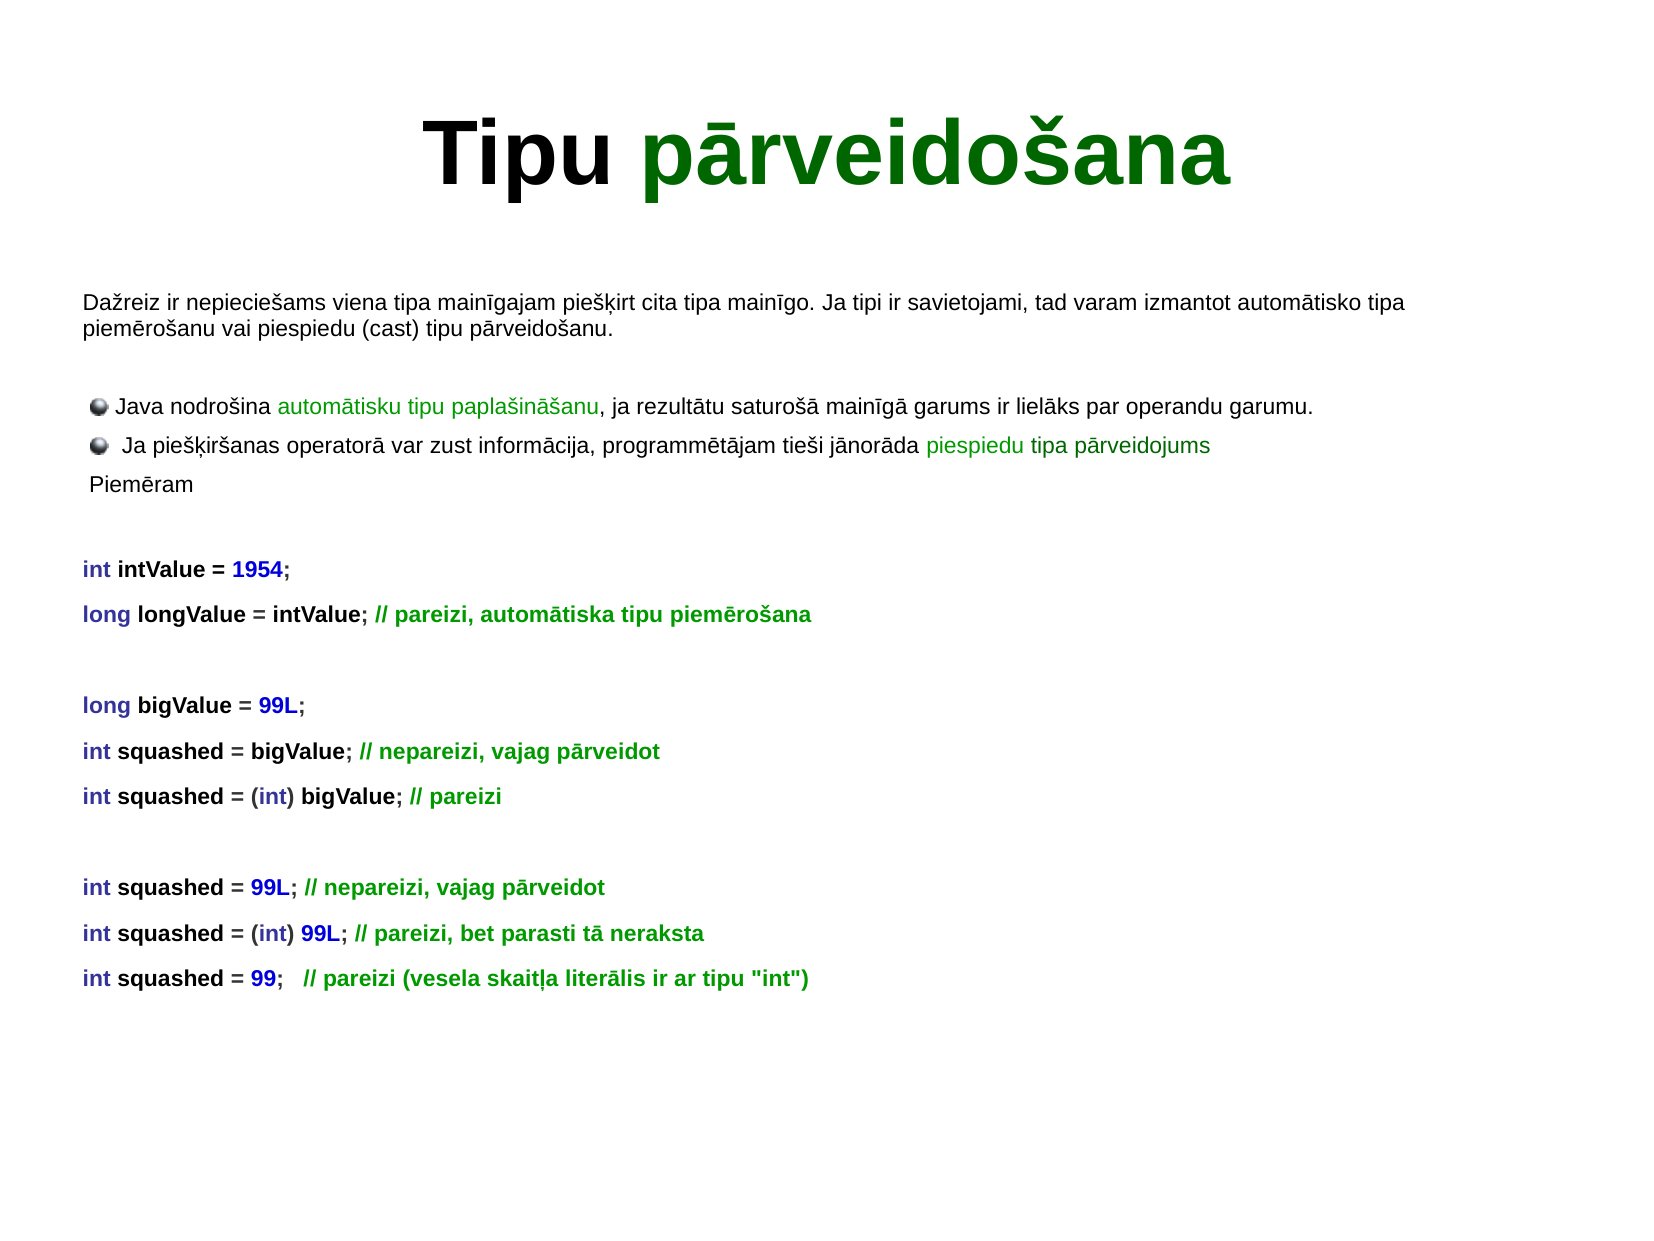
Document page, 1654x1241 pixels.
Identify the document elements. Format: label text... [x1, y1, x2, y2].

list Dažreiz ir nepieciešams viena tipa mainīgajam piešķirt cita tipa mainīgo. Ja tipi ir savietojami, tad varam izmantot automātisko tipa piemērošanu vai piespiedu (cast) tipu pārveidošanu. Java nodrošina automātisku tipu paplašināšanu, ja rezultātu saturošā mainīgā garums ir lielāks par operandu garumu. Ja piešķiršanas operatorā var zust informācija, programmētājam tieši jānorāda piespiedu tipa pārveidojums Piemēram int intValue = 1954; long longValue = intValue; // pareizi, automātiska tipu piemērošana long bigValue = 99L; int squashed = bigValue; // nepareizi, vajag pārveidot int squashed = (int) bigValue; // pareizi int squashed = 99L; // nepareizi, vajag pārveidot int squashed = (int) 99L; // pareizi, bet parasti tā neraksta int squashed = 99; // pareizi (vesela skaitļa literālis ir ar tipu "int") [82, 290, 1538, 1010]
title Tipu pārveidošana [82, 49, 1571, 257]
